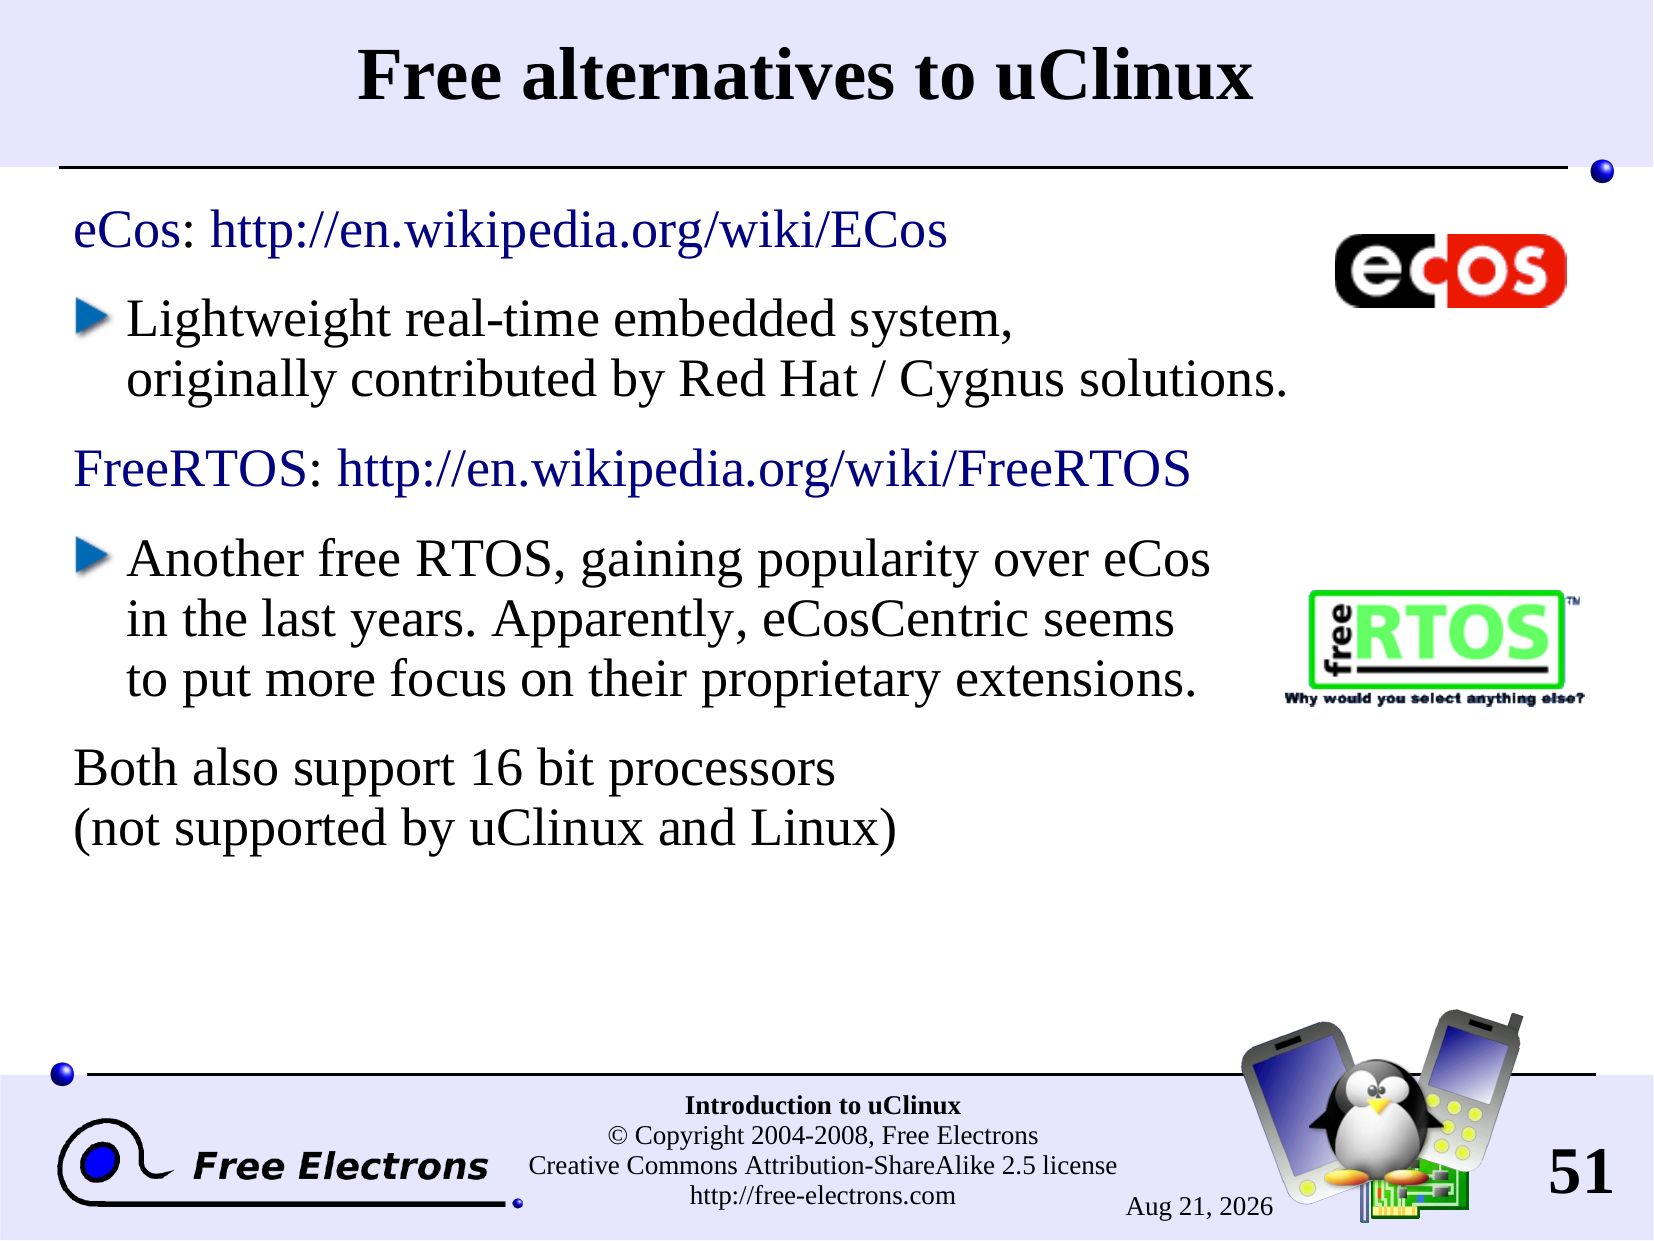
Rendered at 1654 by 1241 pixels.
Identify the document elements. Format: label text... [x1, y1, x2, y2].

list eCos: http://en.wikipedia.org/wiki/ECos Lightweight real-time embedded system, originally contributed by Red Hat / Cygnus solutions. FreeRTOS: http://en.wikipedia.org/wiki/FreeRTOS Another free RTOS, gaining popularity over eCos in the last years. Apparently, eCosCentric seems to put more focus on their proprietary extensions. Both also support 16 bit processors (not supported by uClinux and Linux) [55, 199, 1585, 1049]
picture [1285, 590, 1585, 707]
picture [1335, 234, 1567, 308]
picture [1225, 1049, 1527, 1241]
picture [50, 1107, 527, 1216]
title Free alternatives to uClinux [60, 25, 1551, 124]
